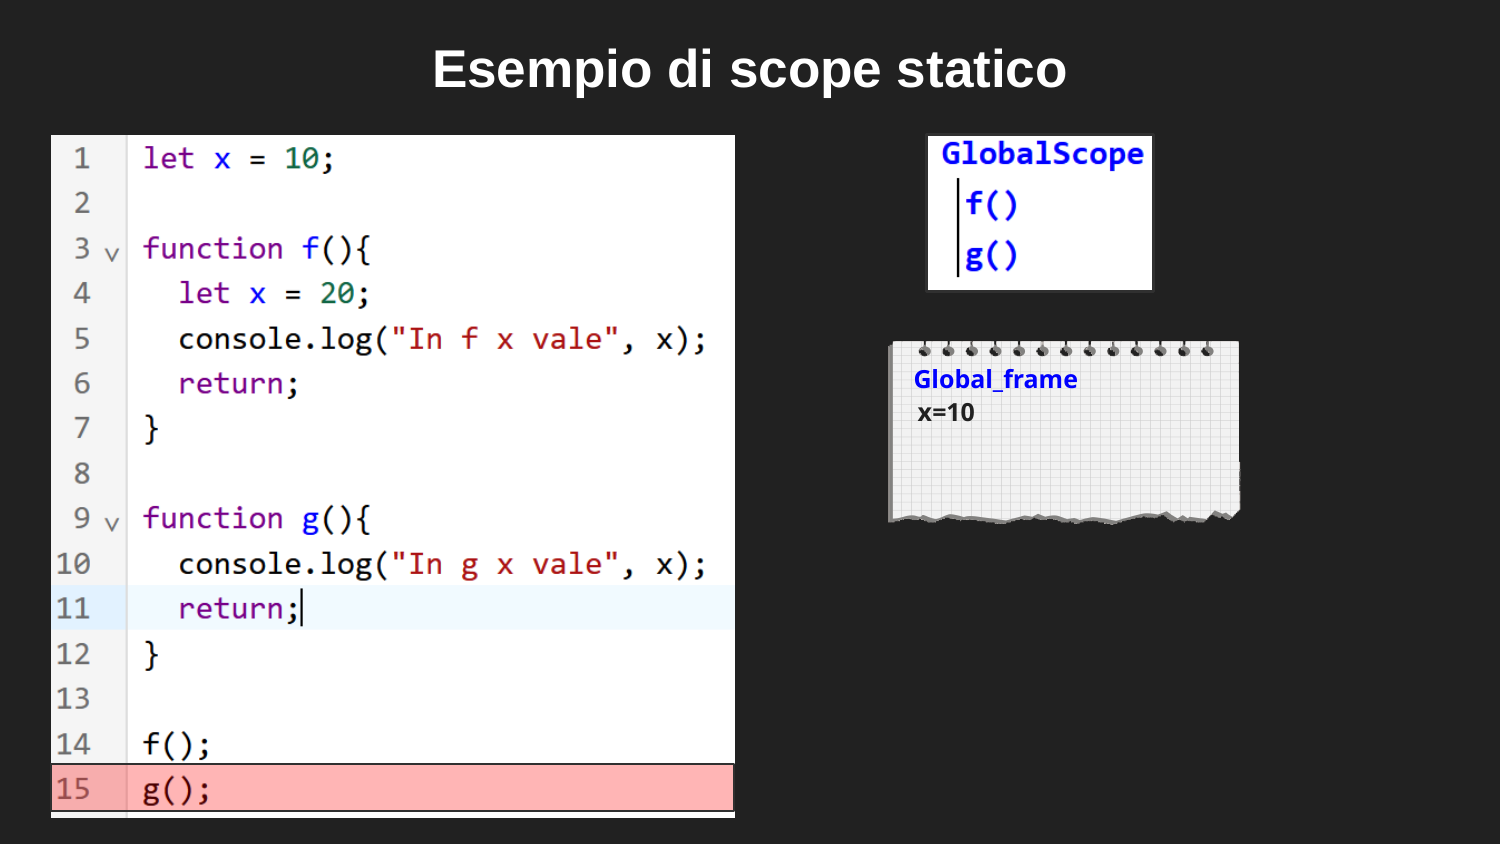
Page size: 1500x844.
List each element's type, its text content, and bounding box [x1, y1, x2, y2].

picture [51, 812, 735, 818]
text_box x=10 [902, 402, 1180, 442]
text_box [51, 763, 735, 812]
title Esempio di scope statico [51, 20, 1449, 114]
text_box Global_frame [898, 369, 1175, 409]
picture [928, 136, 1153, 290]
picture [51, 135, 735, 763]
picture [882, 338, 1249, 528]
